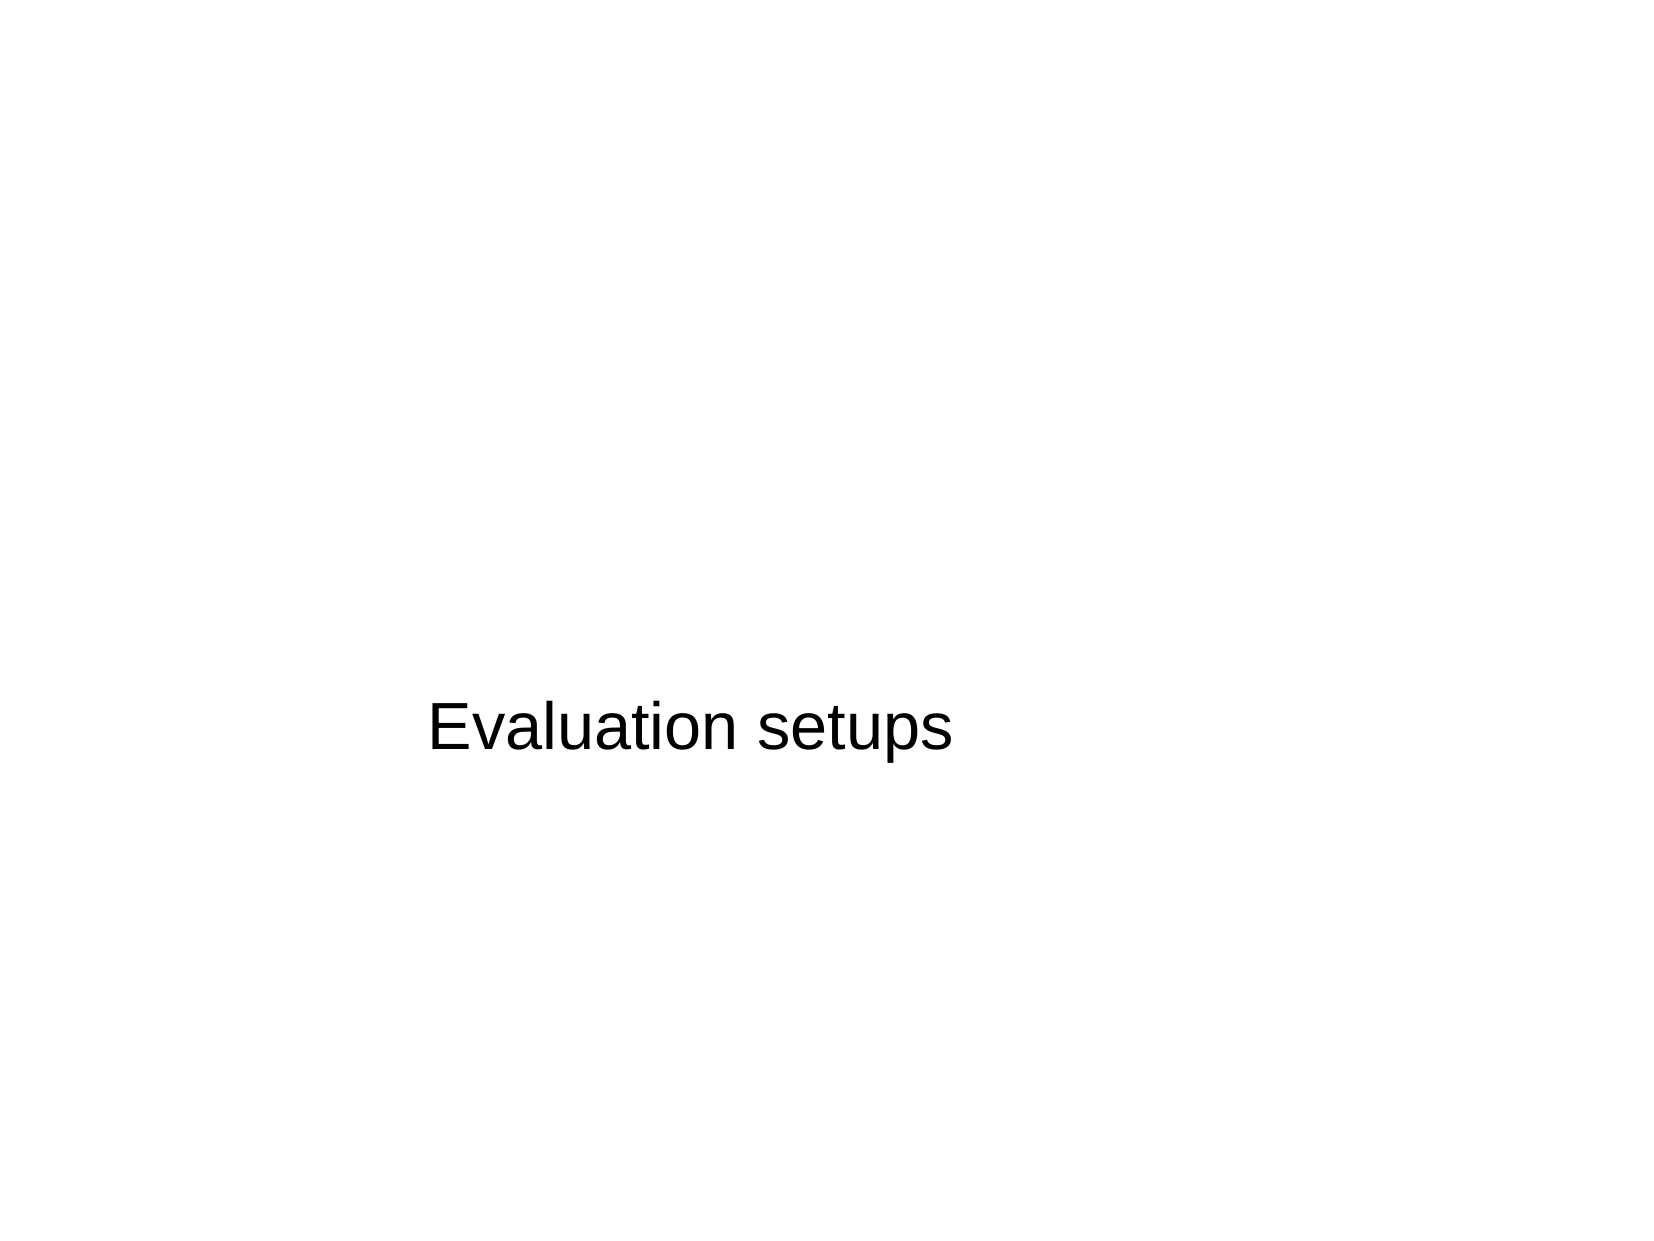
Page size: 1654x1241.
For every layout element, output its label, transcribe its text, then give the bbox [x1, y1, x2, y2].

subtitle Evaluation setups [0, 204, 1435, 1241]
